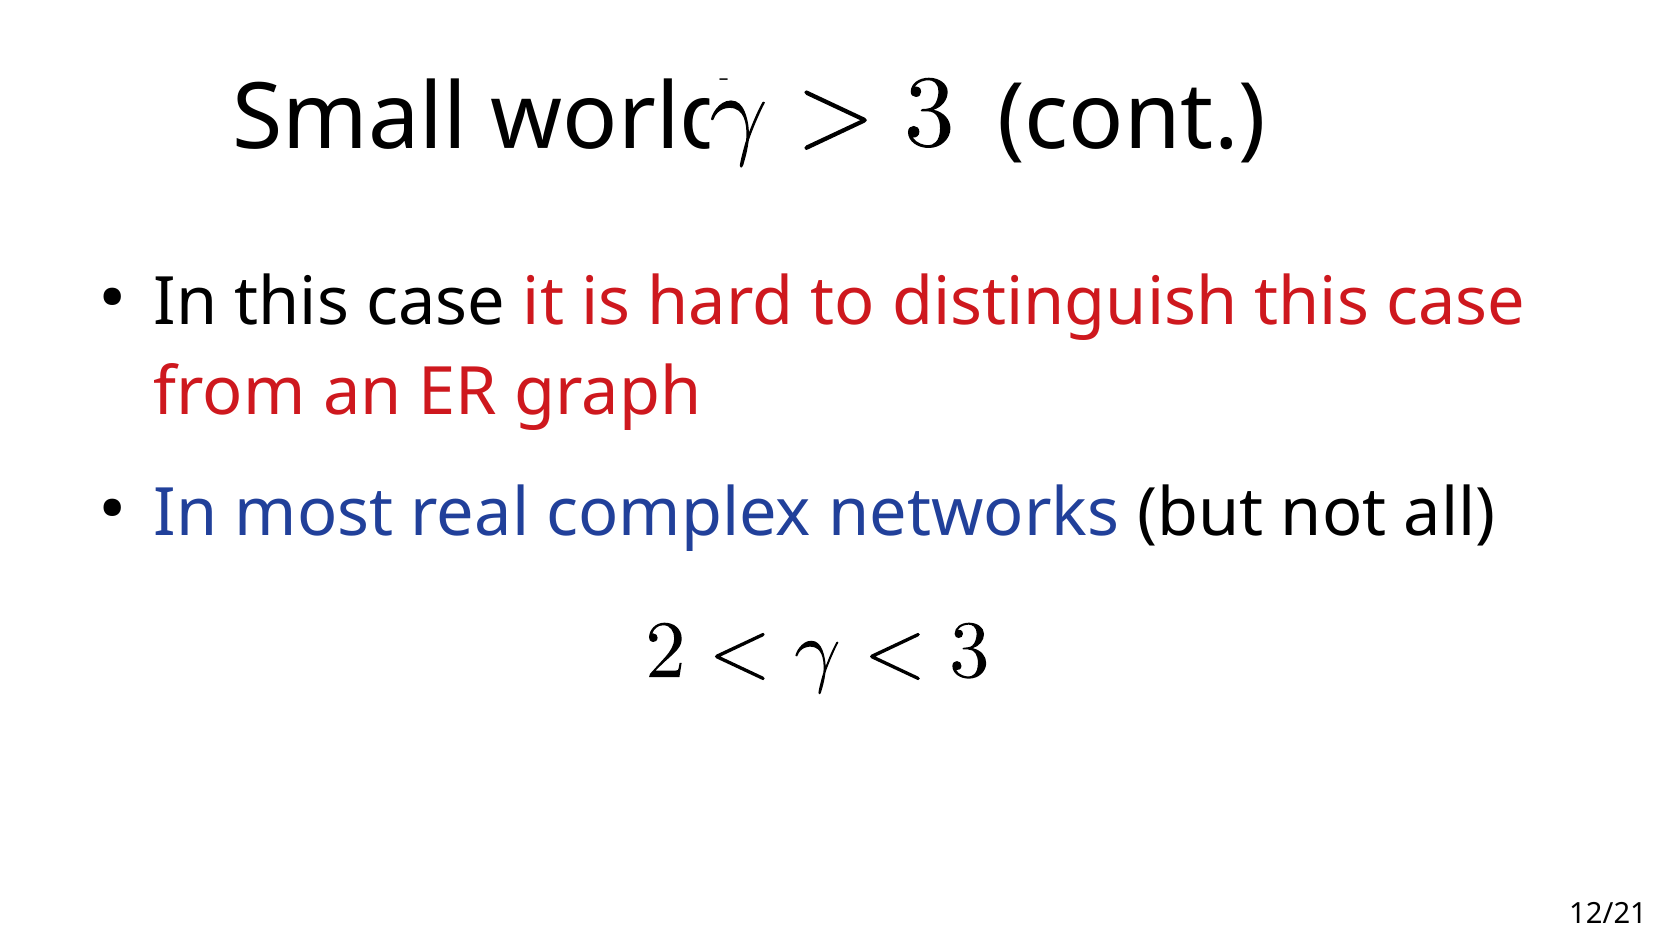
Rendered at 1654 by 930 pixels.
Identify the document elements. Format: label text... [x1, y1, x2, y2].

text_box [709, 77, 955, 168]
list In this case it is hard to distinguish this case from an ER graph In most real complex networks (but not all) [82, 252, 1571, 793]
title Small world (cont.) [5, 1, 1494, 225]
text_box [645, 622, 990, 695]
